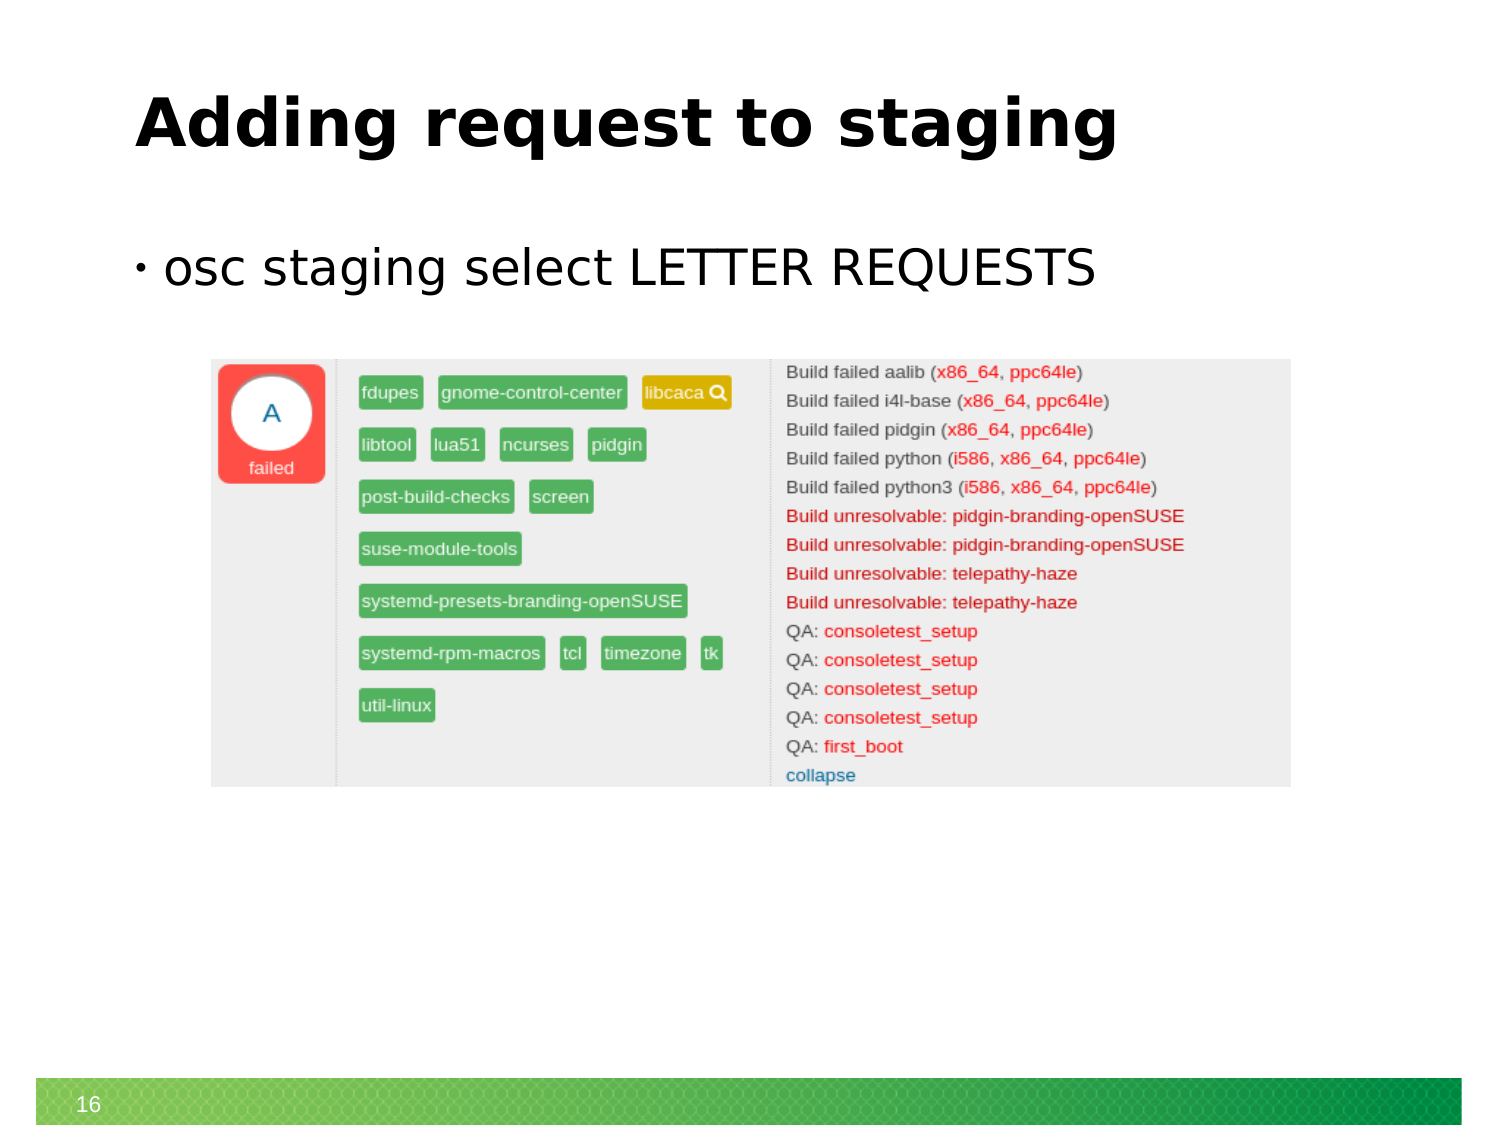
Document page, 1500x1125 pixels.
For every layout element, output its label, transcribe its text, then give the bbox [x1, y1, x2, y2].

title Adding request to staging [135, 41, 1372, 204]
list osc staging select LETTER REQUESTS [135, 238, 1372, 982]
picture [36, 1078, 1462, 1125]
picture [211, 359, 1291, 787]
